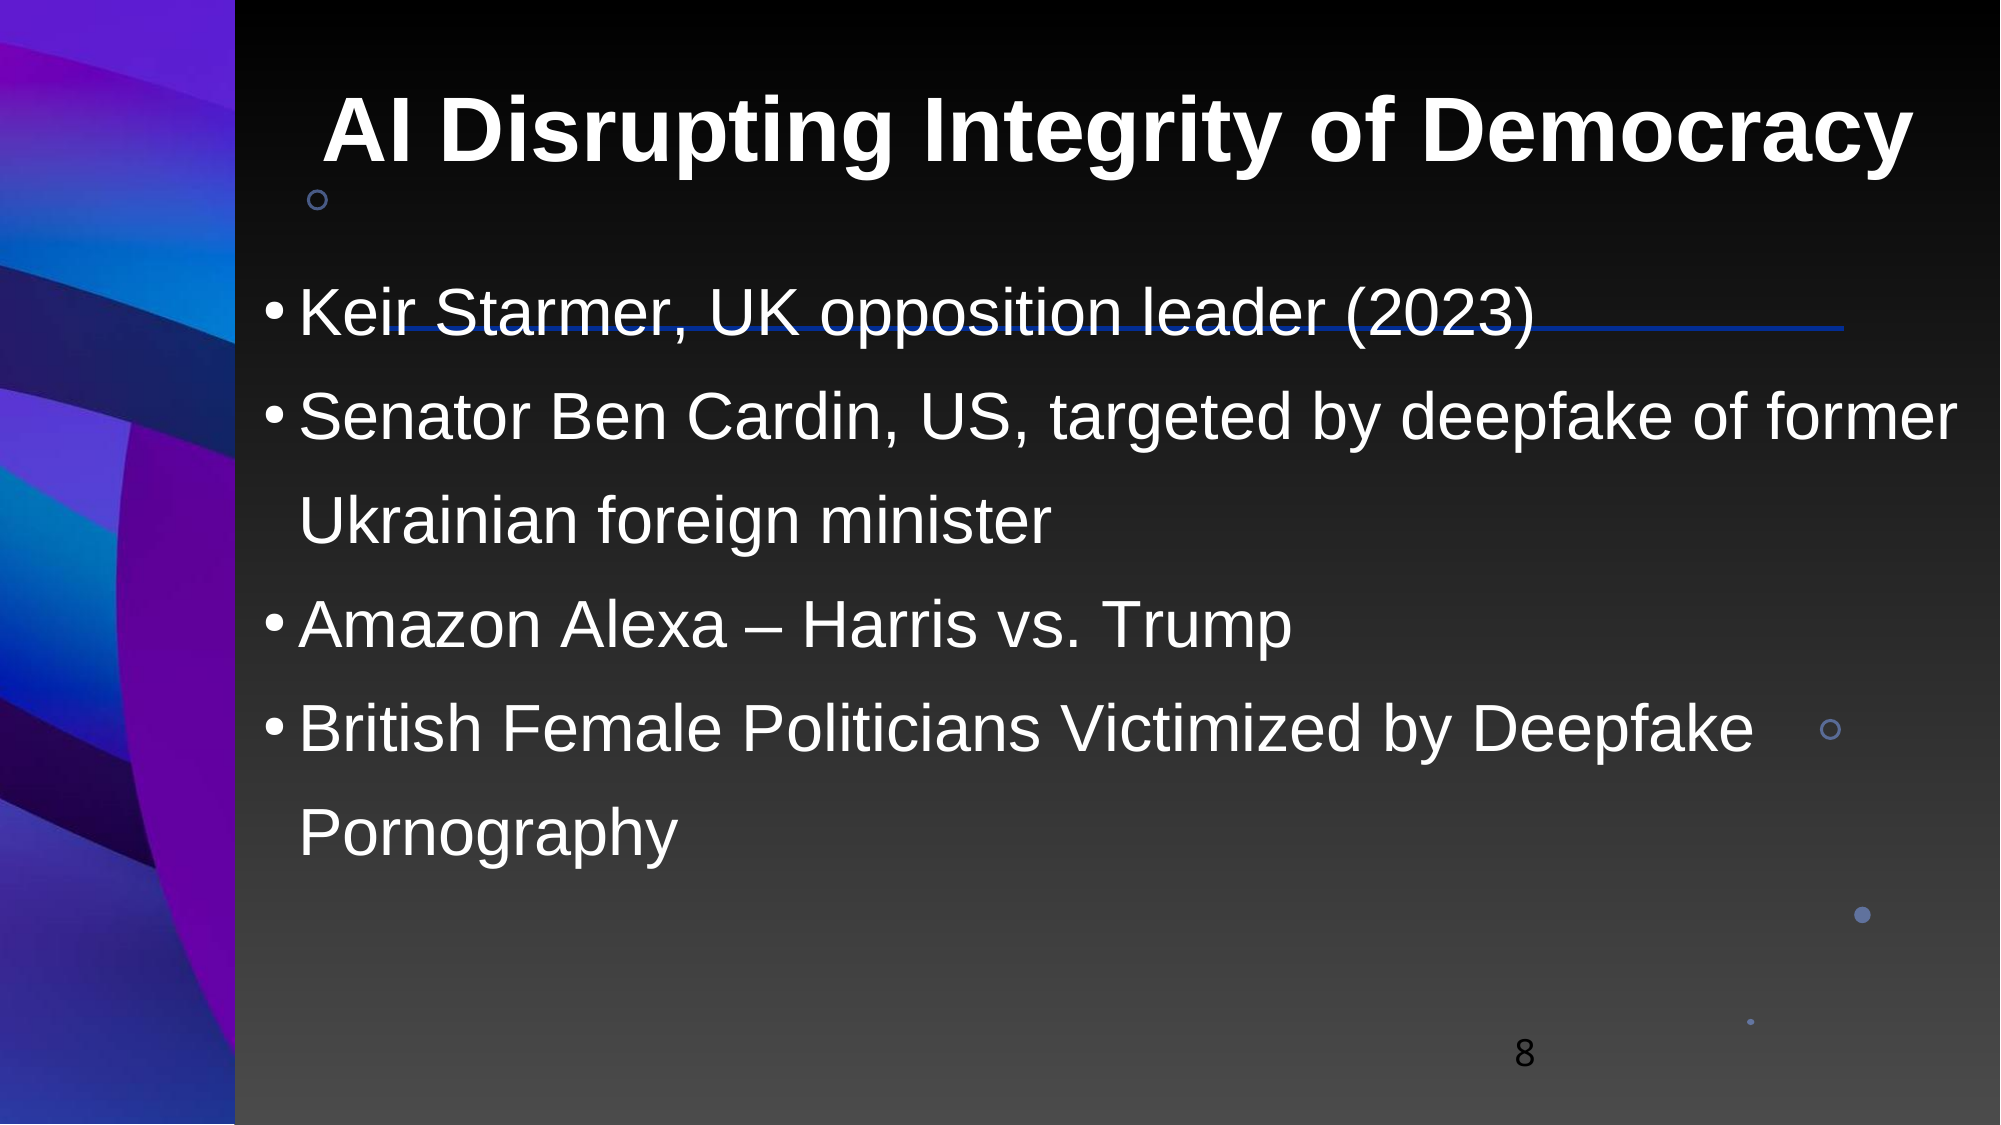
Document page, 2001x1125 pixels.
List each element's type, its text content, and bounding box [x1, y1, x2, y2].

text_box AI Disrupting Integrity of Democracy [259, 70, 1979, 189]
text_box Keir Starmer, UK opposition leader (2023) Senator Ben Cardin, US, targeted by deepfake of former Ukrainian foreign minister Amazon Alexa – Harris vs. Trump British Female Politicians Victimized by Deepfake Pornography [248, 267, 2000, 878]
slide_number <number> [1499, 1021, 1950, 1082]
picture [0, 0, 235, 1124]
